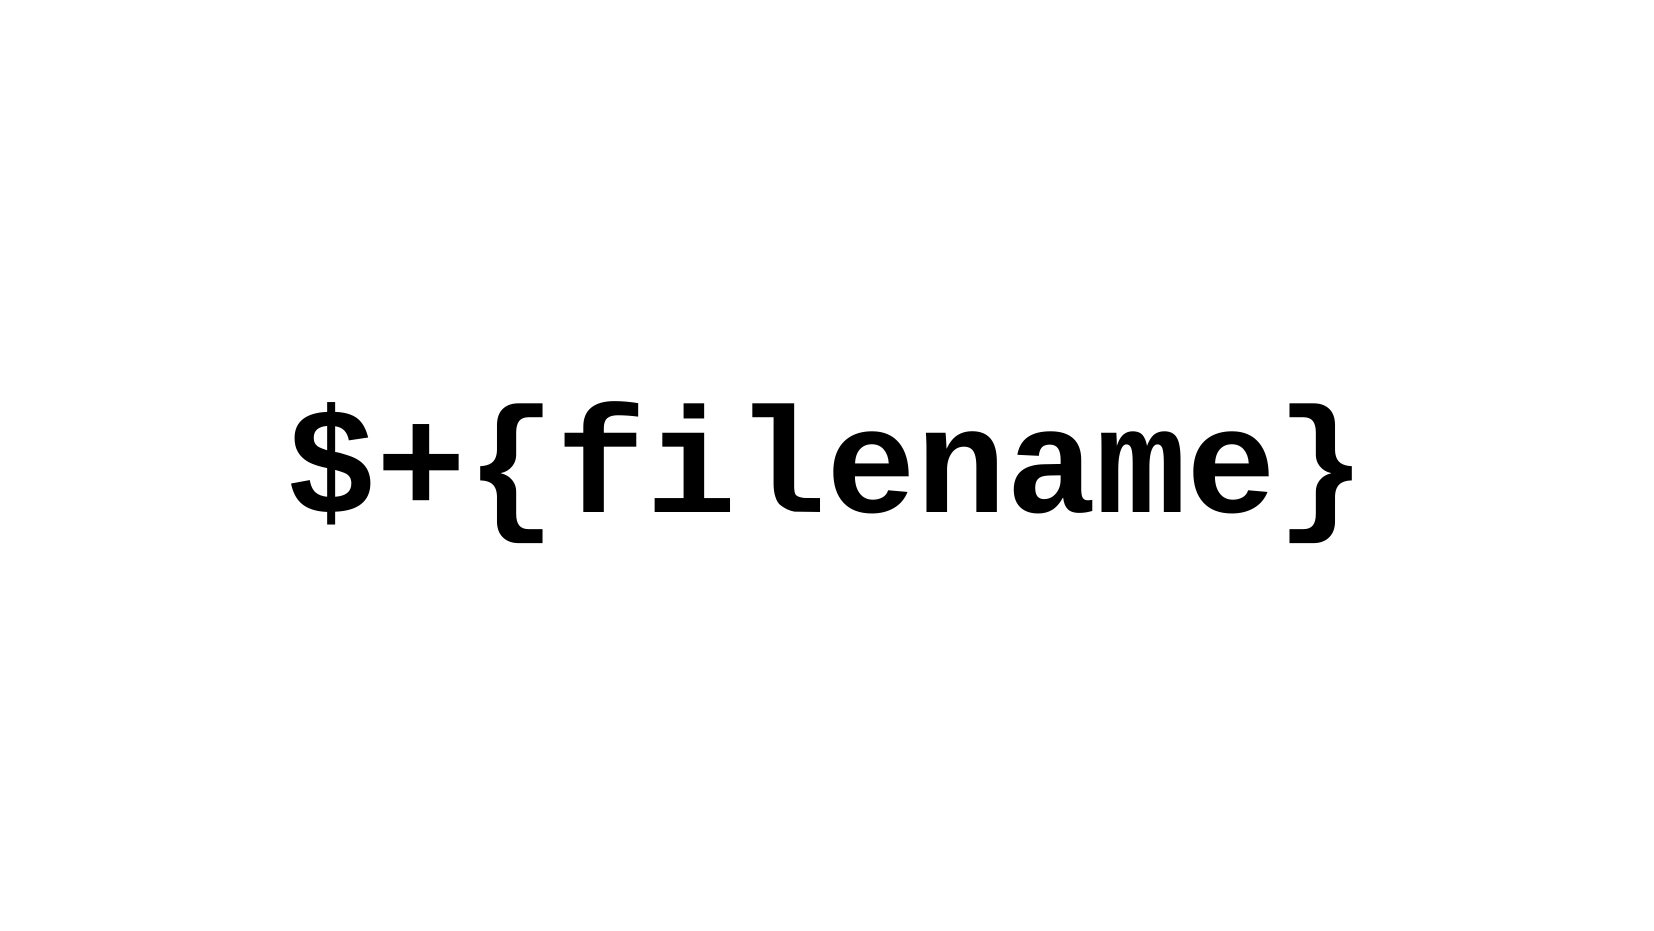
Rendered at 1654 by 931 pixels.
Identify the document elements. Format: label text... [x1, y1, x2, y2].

title $+{filename} [82, 37, 1571, 908]
